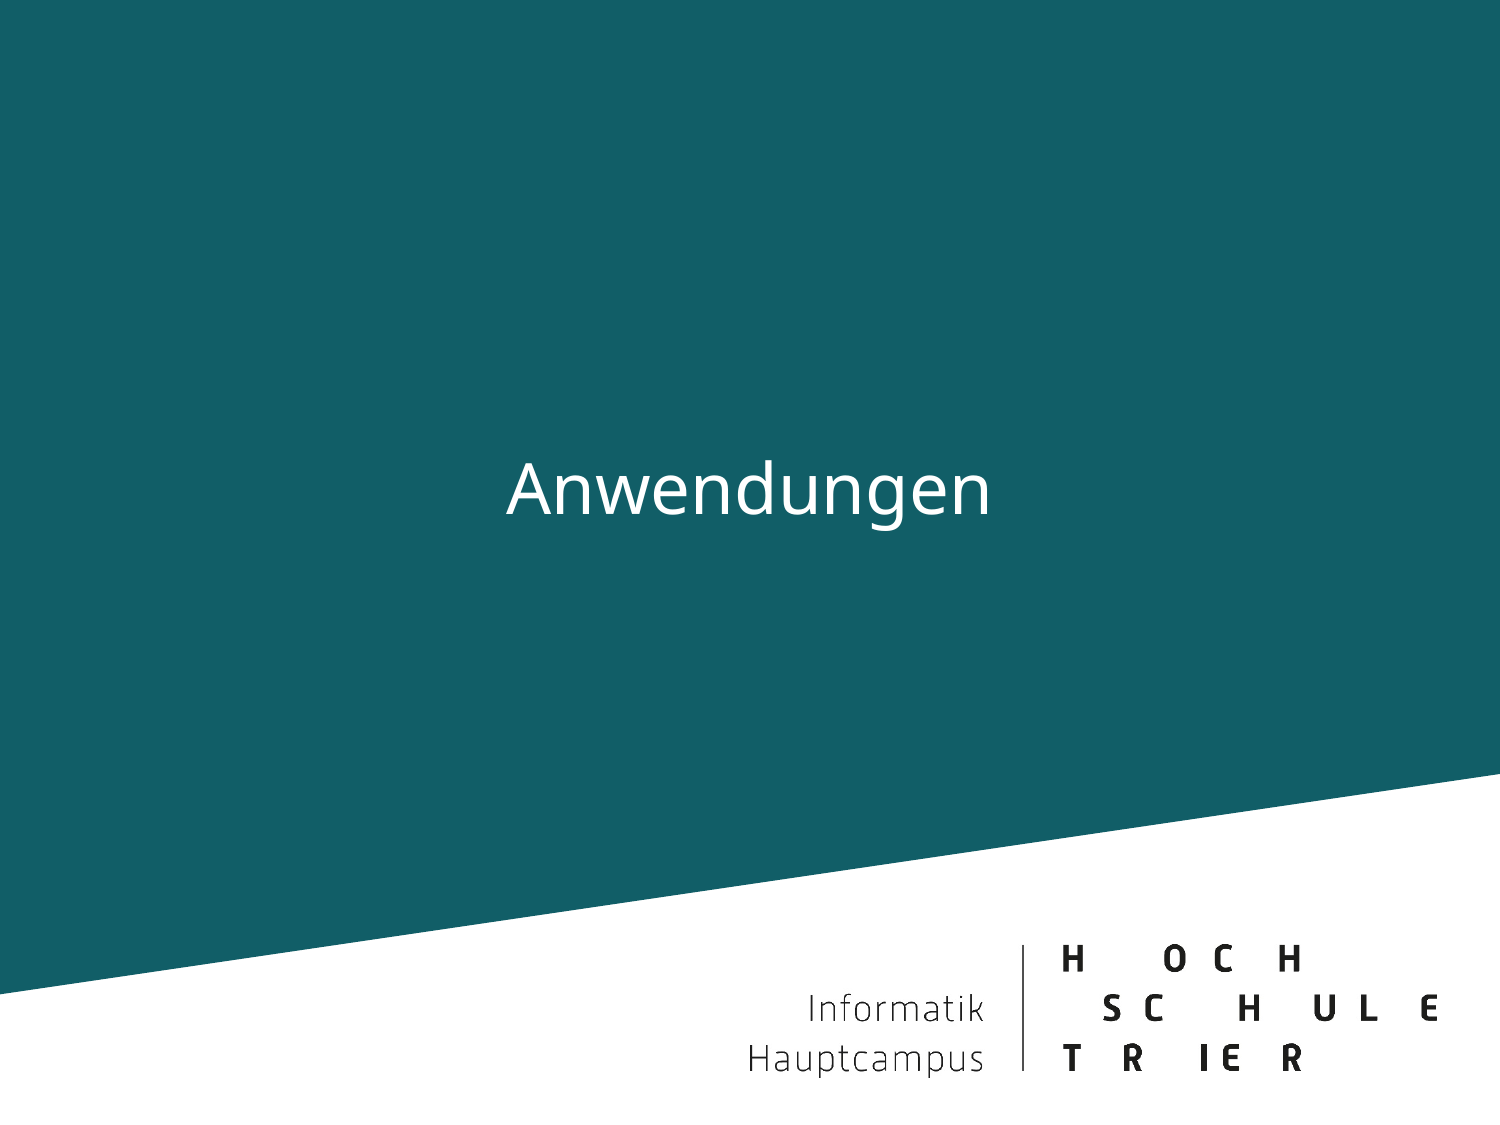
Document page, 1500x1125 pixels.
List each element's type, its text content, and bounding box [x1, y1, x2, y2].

picture [750, 944, 1437, 1078]
list Anwendungen [319, 436, 1181, 563]
